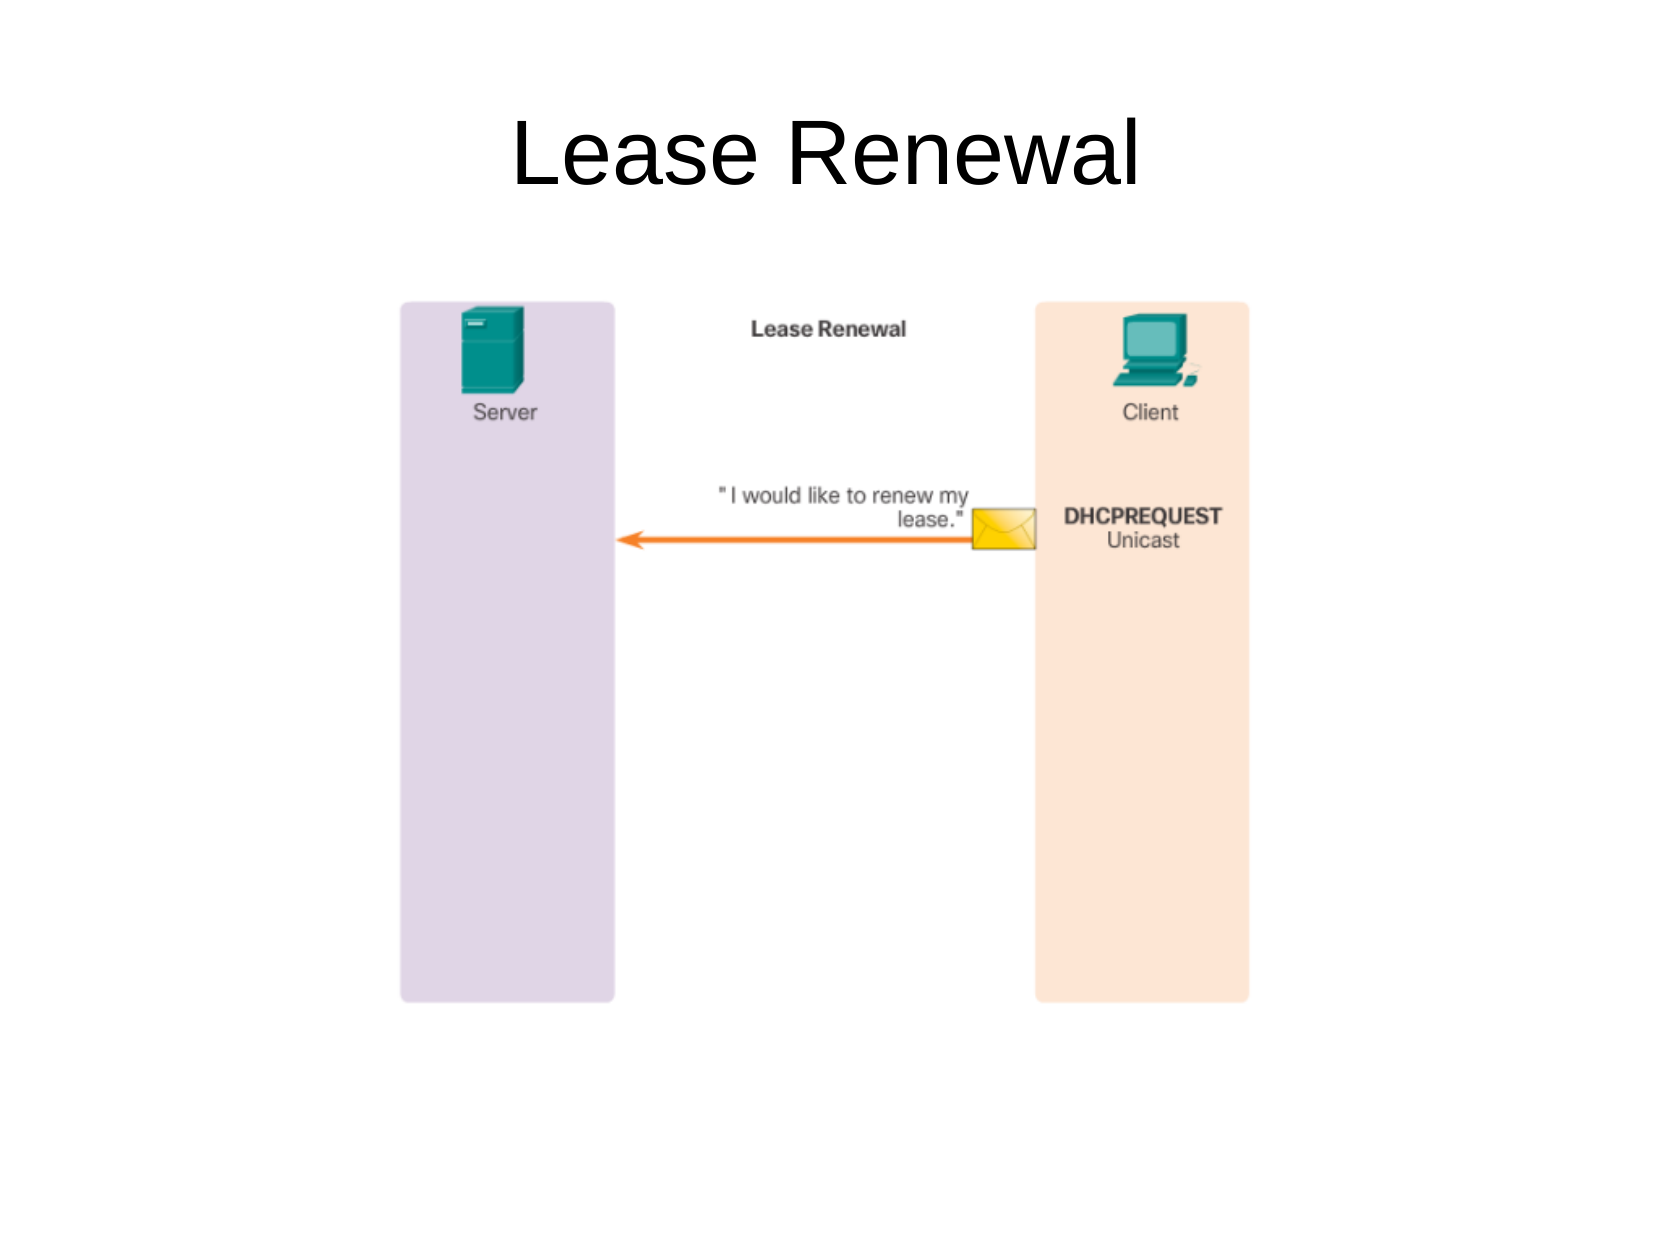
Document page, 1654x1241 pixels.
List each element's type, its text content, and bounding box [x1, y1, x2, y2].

picture [392, 290, 1261, 1010]
title Lease Renewal [82, 49, 1571, 257]
